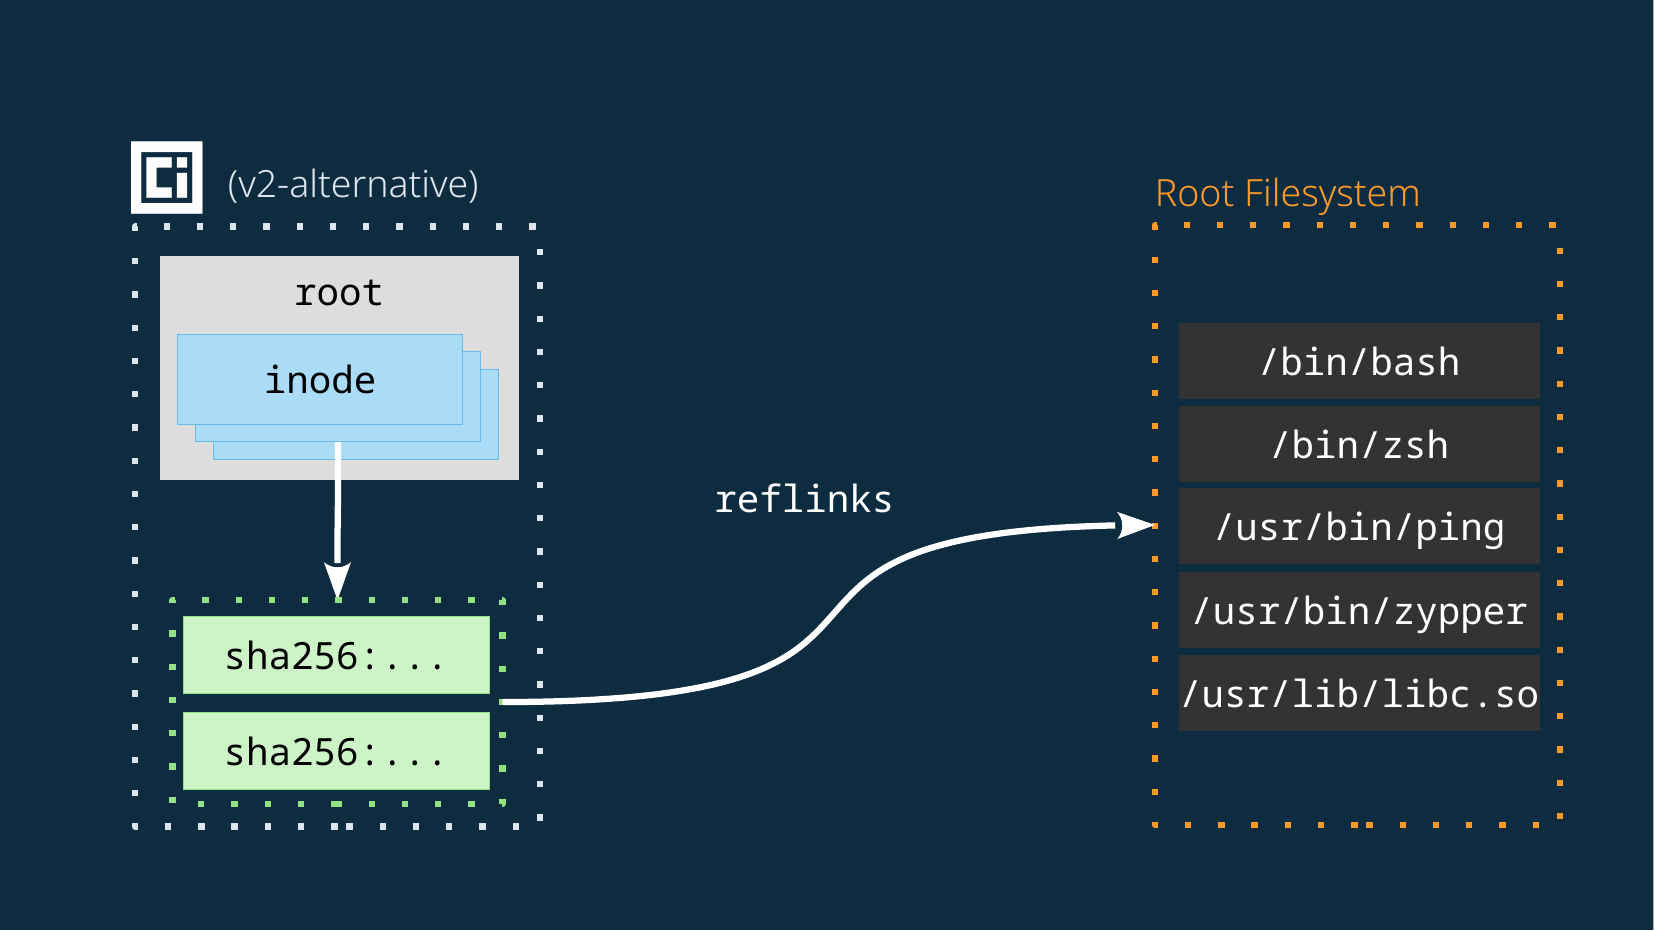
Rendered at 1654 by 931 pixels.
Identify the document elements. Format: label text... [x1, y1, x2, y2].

text_box Root Filesystem [1140, 159, 1636, 226]
text_box /usr/bin/ping [1179, 488, 1540, 564]
text_box /bin/bash [1179, 323, 1540, 399]
text_box inode [195, 351, 481, 442]
text_box /usr/bin/zypper [1179, 572, 1540, 648]
text_box sha256:... [183, 712, 490, 790]
text_box reflinks [699, 465, 916, 528]
text_box /bin/zsh [1179, 406, 1540, 482]
text_box (v2-alternative) [213, 150, 541, 216]
text_box root [159, 255, 520, 481]
text_box /usr/lib/libc.so [1179, 655, 1540, 731]
picture [120, 131, 214, 226]
text_box inode [177, 334, 463, 425]
text_box sha256:... [183, 616, 490, 694]
text_box inode [213, 442, 334, 460]
text_box inode [342, 369, 499, 460]
